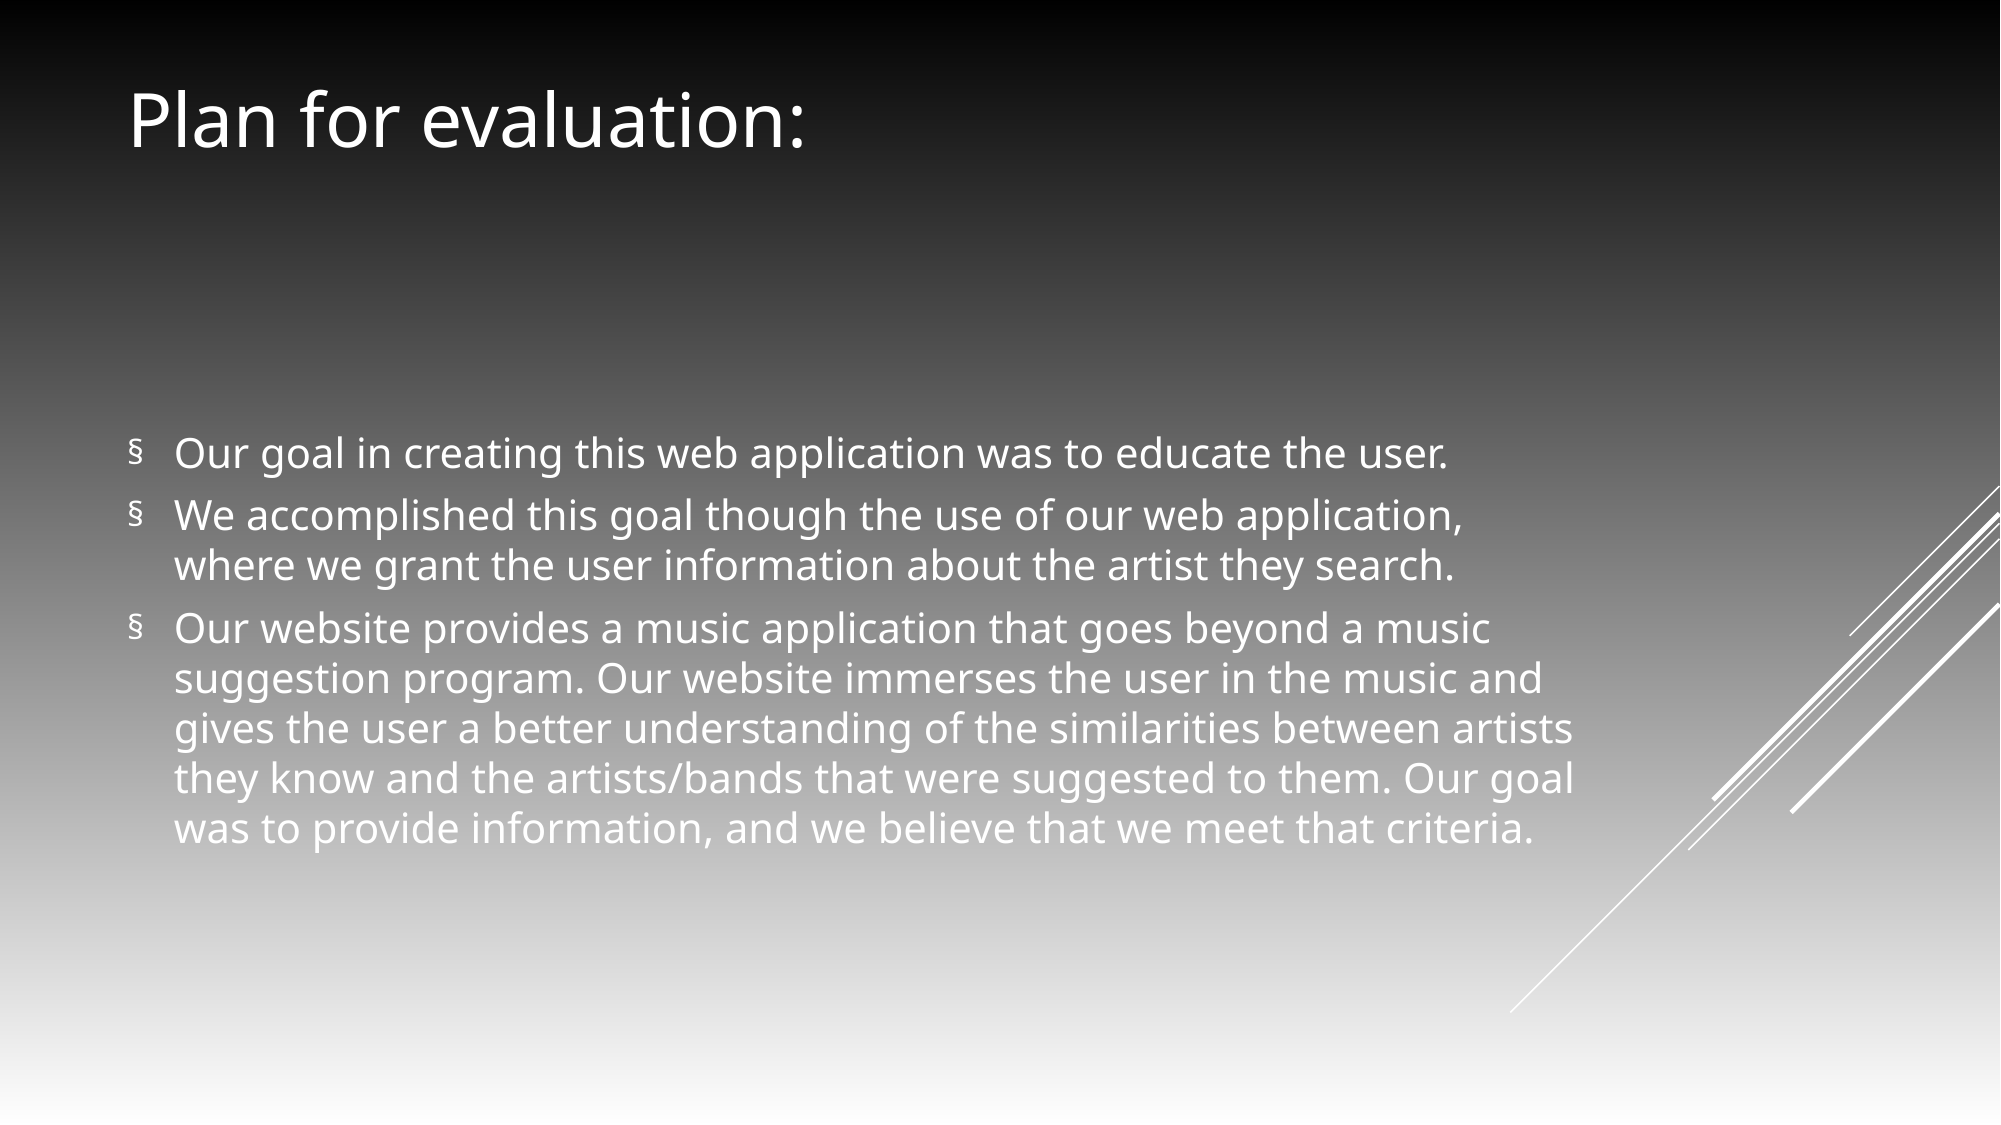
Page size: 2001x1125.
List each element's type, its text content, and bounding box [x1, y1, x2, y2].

list Our goal in creating this web application was to educate the user. We accomplished this goal though the use of our web application, where we grant the user information about the artist they search. Our website provides a music application that goes beyond a music suggestion program. Our website immerses the user in the music and gives the user a better understanding of the similarities between artists they know and the artists/bands that were suggested to them. Our goal was to provide information, and we believe that we meet that criteria. [112, 419, 1595, 1013]
title Plan for evaluation: [112, 65, 1595, 313]
